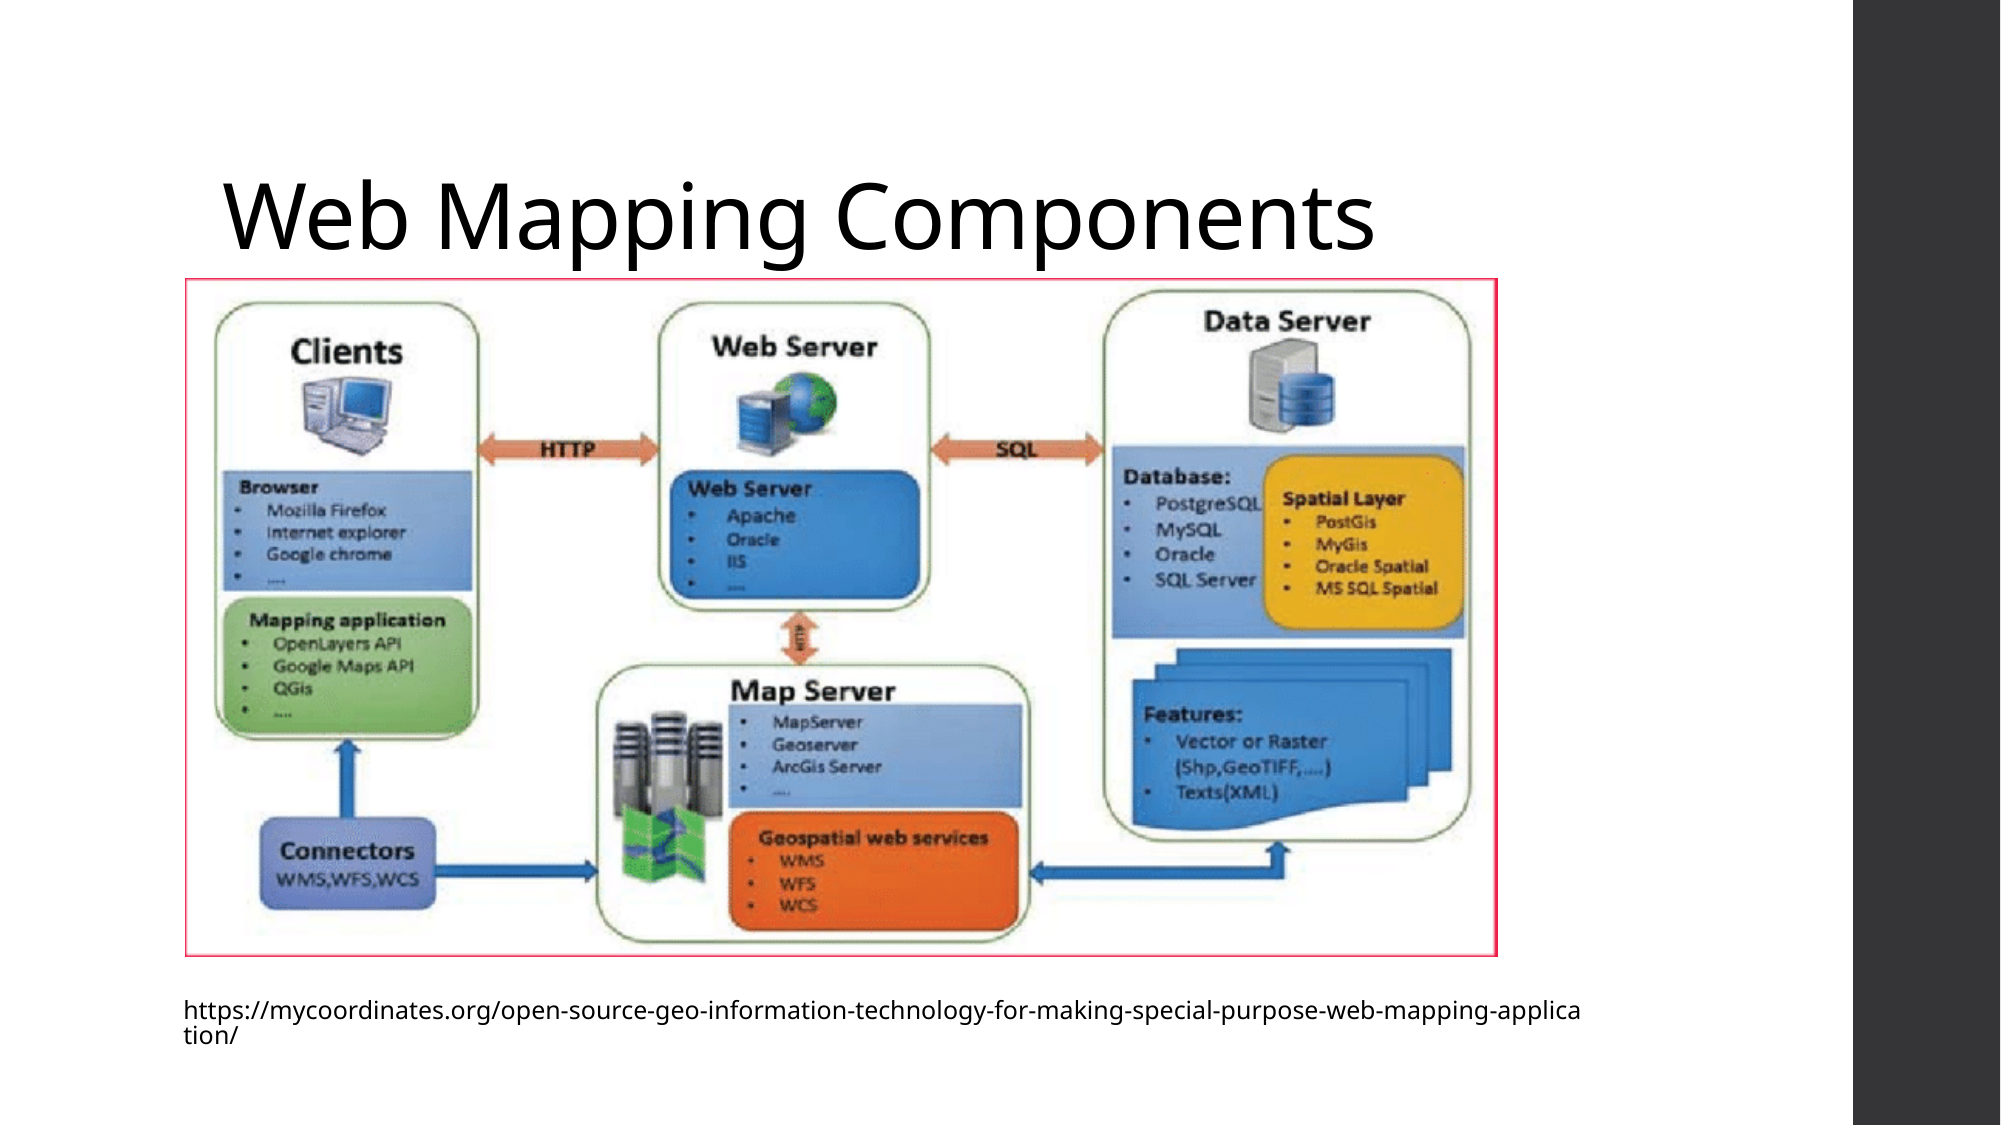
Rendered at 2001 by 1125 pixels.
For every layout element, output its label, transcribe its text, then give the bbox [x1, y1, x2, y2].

picture [185, 278, 1498, 957]
title Web Mapping Components [206, 60, 1797, 278]
text_box https://mycoordinates.org/open-source-geo-information-technology-for-making-special-purpose-web-mapping-application/ [168, 987, 1600, 1036]
